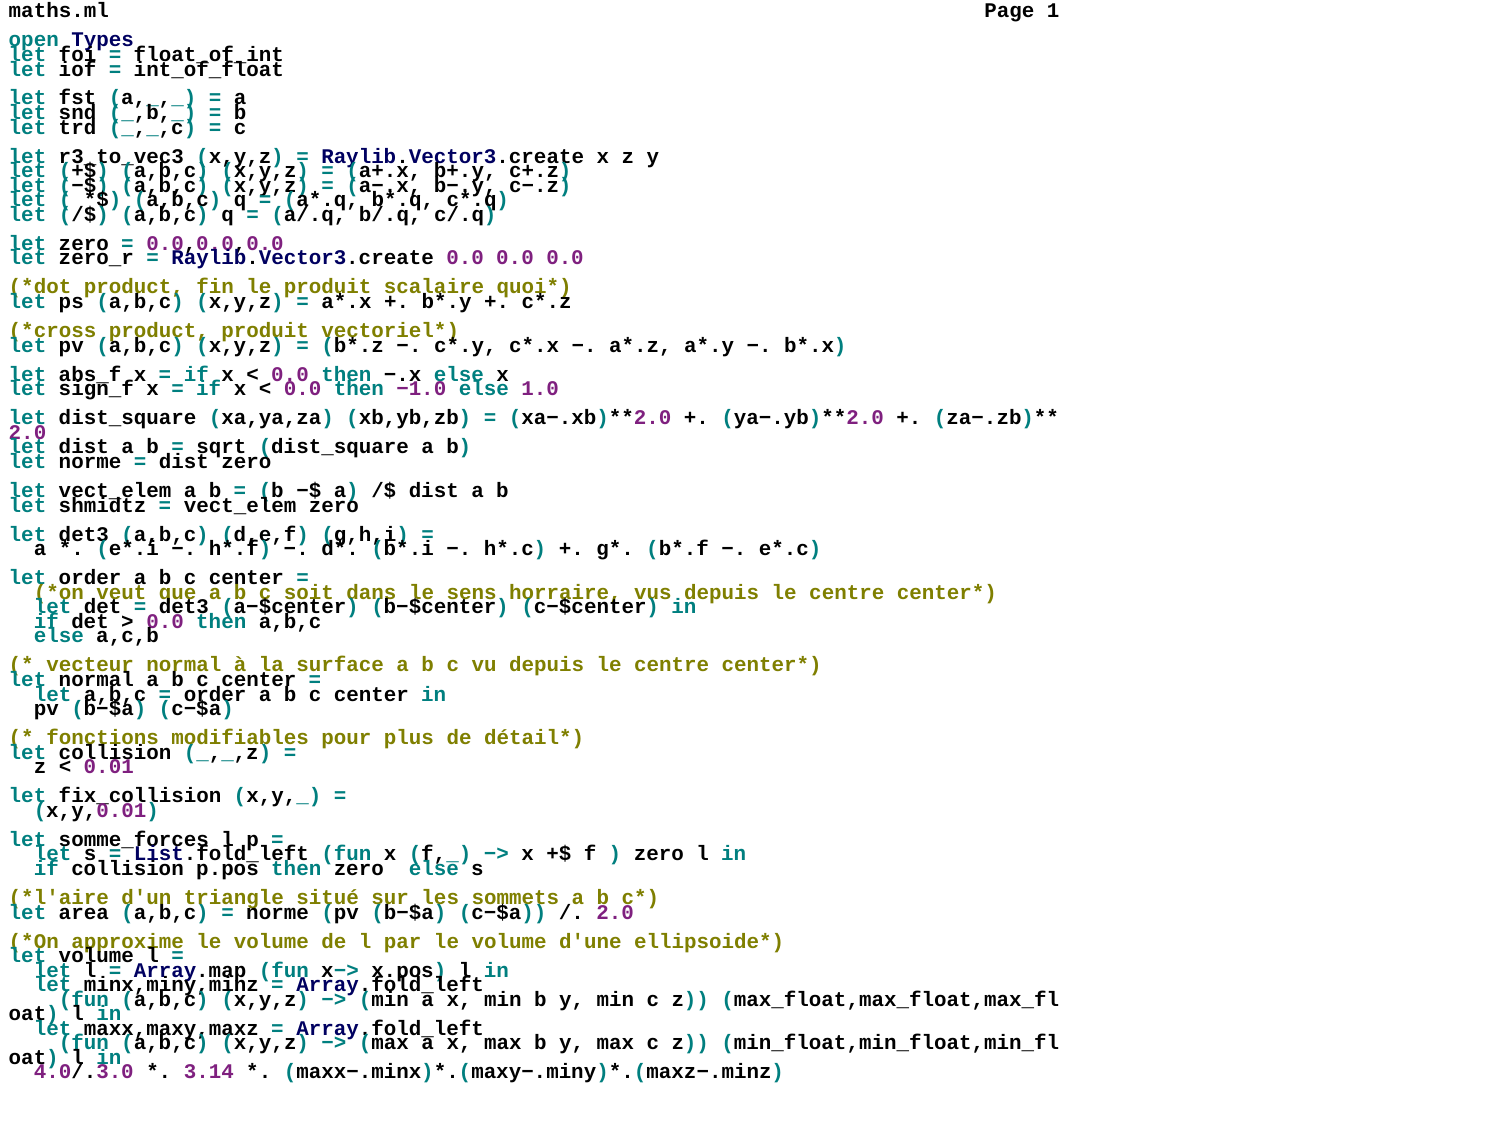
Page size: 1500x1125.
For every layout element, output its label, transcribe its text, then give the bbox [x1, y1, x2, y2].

text_box (*on veut que a b c soit dans le sens horraire, vus depuis le centre center*) [8, 581, 1486, 611]
text_box let r3_to_vec3 (x,y,z) = Raylib.Vector3.create x z y [8, 145, 981, 174]
text_box oat) l in [8, 1003, 178, 1018]
text_box let det3 (a,b,c) (d,e,f) (g,h,i) = [8, 523, 645, 538]
text_box let trd (_,_,c) = c [8, 116, 365, 145]
text_box a *. (e*.i −. h*.f) −. d*. (b*.i −. h*.c) +. g*. (b*.f −. e*.c) [8, 538, 1224, 567]
text_box let zero = 0.0,0.0,0.0 [8, 233, 421, 247]
text_box let normal a b c center = [8, 669, 477, 683]
text_box let volume l = [8, 945, 271, 959]
text_box let somme_forces l p = [8, 829, 421, 843]
text_box let (+$) (a,b,c) (x,y,z) = (a+.x, b+.y, c+.z) [8, 160, 851, 174]
text_box if det > 0.0 then a,b,c [8, 611, 477, 640]
text_box let vect_elem a b = (b −$ a) /$ dist a b [8, 480, 757, 509]
text_box (x,y,0.01) [8, 800, 252, 829]
text_box let dist a b = sqrt (dist_square a b) [8, 436, 701, 465]
text_box let collision (_,_,z) = [8, 741, 439, 770]
text_box (* fonctions modifiables pour plus de détail*) [8, 727, 850, 756]
text_box 4.0/.3.0 *. 3.14 *. (maxx−.minx)*.(maxy−.miny)*.(maxz−.minz) [8, 1061, 1168, 1090]
text_box let order a b c center = [8, 567, 458, 581]
text_box let a,b,c = order a b c center in [8, 683, 663, 712]
text_box let minx,miny,minz = Array.fold_left [8, 974, 738, 988]
text_box let snd (_,b,_) = b [8, 102, 364, 116]
text_box (fun (a,b,c) (x,y,z) −> (min a x, min b y, min c z)) (max_float,max_float,max_fl [8, 988, 1500, 1018]
text_box let foi = float_of_int [8, 44, 402, 58]
text_box let iof = int_of_float [8, 58, 402, 87]
text_box let ps (a,b,c) (x,y,z) = a*.x +. b*.y +. c*.z [8, 291, 851, 320]
text_box open Types [8, 29, 196, 44]
text_box else a,c,b [8, 625, 234, 654]
text_box oat) l in [8, 1047, 178, 1061]
text_box let norme = dist zero [8, 451, 402, 480]
text_box let (−$) (a,b,c) (x,y,z) = (a−.x, b−.y, c−.z) [8, 174, 851, 204]
text_box (*cross product, produit vectoriel*) [8, 320, 682, 334]
text_box (*l'aire d'un triangle situé sur les sommets a b c*) [8, 887, 981, 916]
text_box z < 0.01 [8, 756, 196, 785]
text_box let area (a,b,c) = norme (pv (b−$a) (c−$a)) /. 2.0 [8, 901, 944, 930]
text_box let (/$) (a,b,c) q = (a/.q, b/.q, c/.q) [8, 204, 757, 233]
text_box (*dot product, fin le produit scalaire quoi*) [8, 276, 832, 291]
text_box let ( *$) (a,b,c) q = (a*.q, b*.q, c*.q) [8, 189, 757, 204]
text_box (*On approxime le volume de l par le volume d'une ellipsoide*) [8, 930, 1168, 959]
text_box let l = Array.map (fun x−> x.pos) l in [8, 959, 757, 988]
text_box let maxx,maxy,maxz = Array.fold_left [8, 1018, 738, 1032]
text_box if collision p.pos then zero else s [8, 858, 719, 887]
text_box (* vecteur normal à la surface a b c vu depuis le centre center*) [8, 654, 1224, 683]
text_box let abs_f x = if x < 0.0 then −.x else x [8, 363, 757, 378]
text_box let zero_r = Raylib.Vector3.create 0.0 0.0 0.0 [8, 247, 869, 276]
text_box maths.ml Page 1 [8, 0, 1500, 29]
text_box (fun (a,b,c) (x,y,z) −> (max a x, max b y, max c z)) (min_float,min_float,min_fl [8, 1032, 1500, 1061]
text_box let s = List.fold_left (fun x (f,_) −> x +$ f ) zero l in [8, 843, 1112, 872]
text_box let dist_square (xa,ya,za) (xb,yb,zb) = (xa−.xb)**2.0 +. (ya−.yb)**2.0 +. (za−.zb)** [8, 407, 1500, 436]
text_box 2.0 [8, 422, 65, 436]
text_box let pv (a,b,c) (x,y,z) = (b*.z −. c*.y, c*.x −. a*.z, a*.y −. b*.x) [8, 334, 1262, 363]
text_box let fix_collision (x,y,_) = [8, 785, 495, 814]
text_box pv (b−$a) (c−$a) [8, 698, 346, 727]
text_box let sign_f x = if x < 0.0 then −1.0 else 1.0 [8, 378, 832, 407]
text_box let fst (a,_,_) = a [8, 87, 365, 116]
text_box let det = det3 (a−$center) (b−$center) (c−$center) in [8, 596, 1037, 625]
text_box let shmidtz = vect_elem zero [8, 494, 551, 523]
